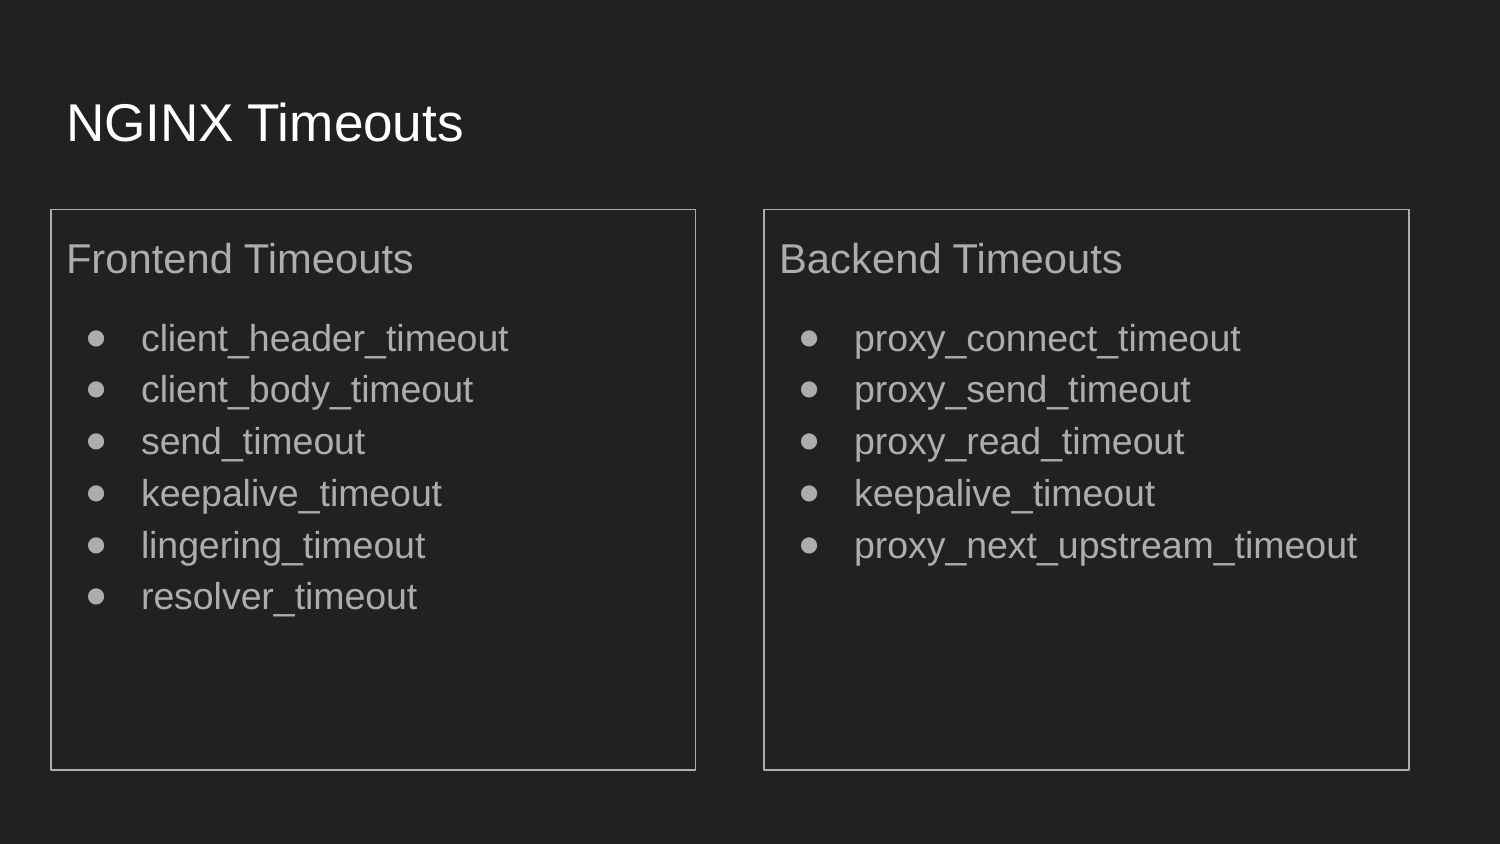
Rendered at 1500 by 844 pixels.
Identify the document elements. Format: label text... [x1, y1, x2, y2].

title NGINX Timeouts [51, 72, 1449, 167]
list Frontend Timeouts client_header_timeout client_body_timeout send_timeout keepalive_timeout lingering_timeout resolver_timeout [51, 209, 696, 770]
list Backend Timeouts proxy_connect_timeout proxy_send_timeout proxy_read_timeout keepalive_timeout proxy_next_upstream_timeout [764, 209, 1409, 770]
